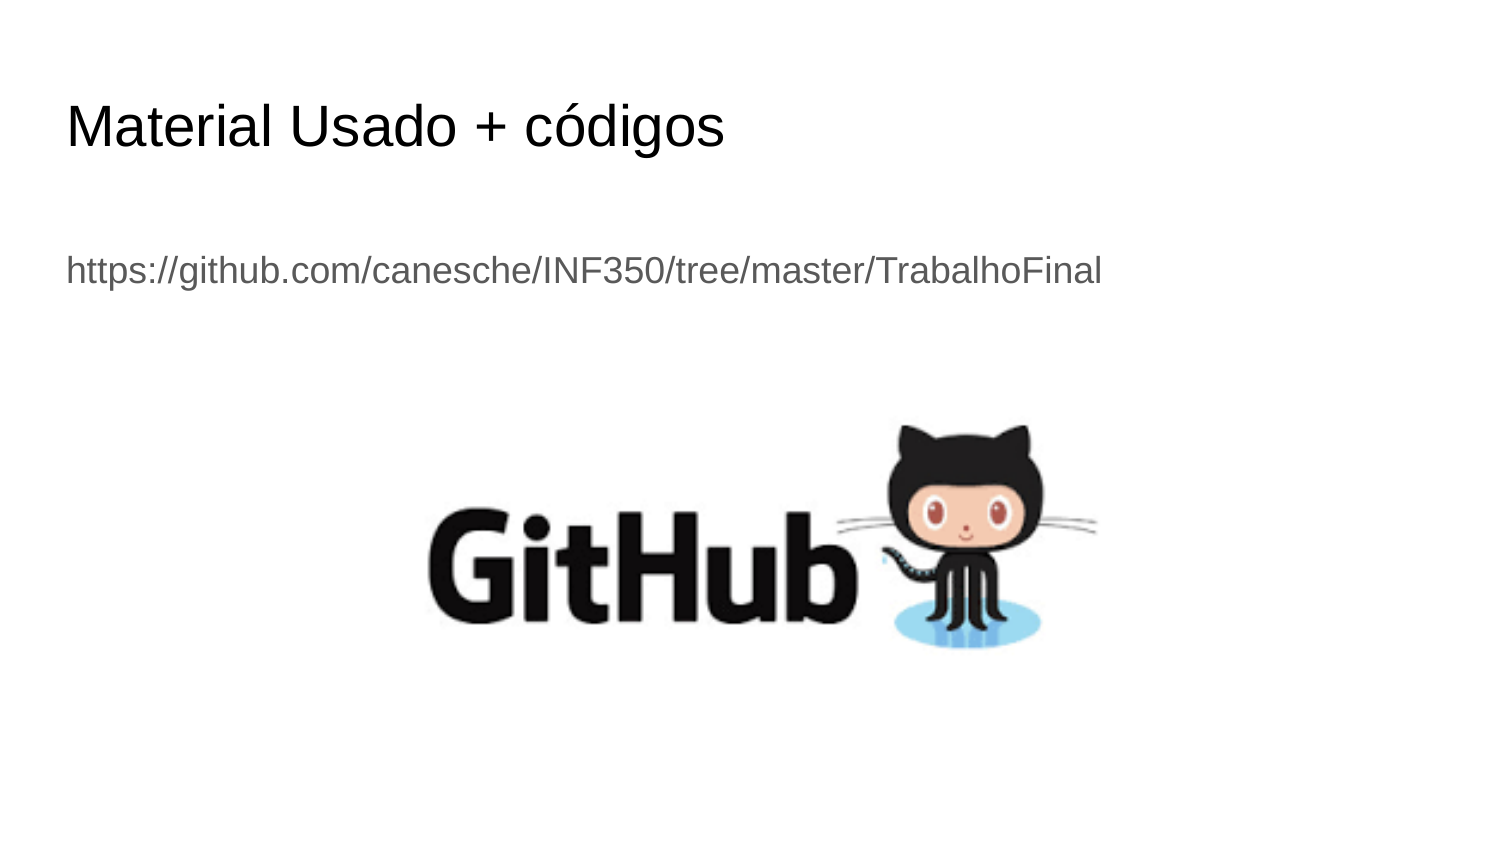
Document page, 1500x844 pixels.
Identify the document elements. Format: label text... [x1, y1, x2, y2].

title Material Usado + códigos [51, 72, 1449, 167]
picture [412, 333, 1115, 744]
list https://github.com/canesche/INF350/tree/master/TrabalhoFinal [51, 231, 1449, 307]
